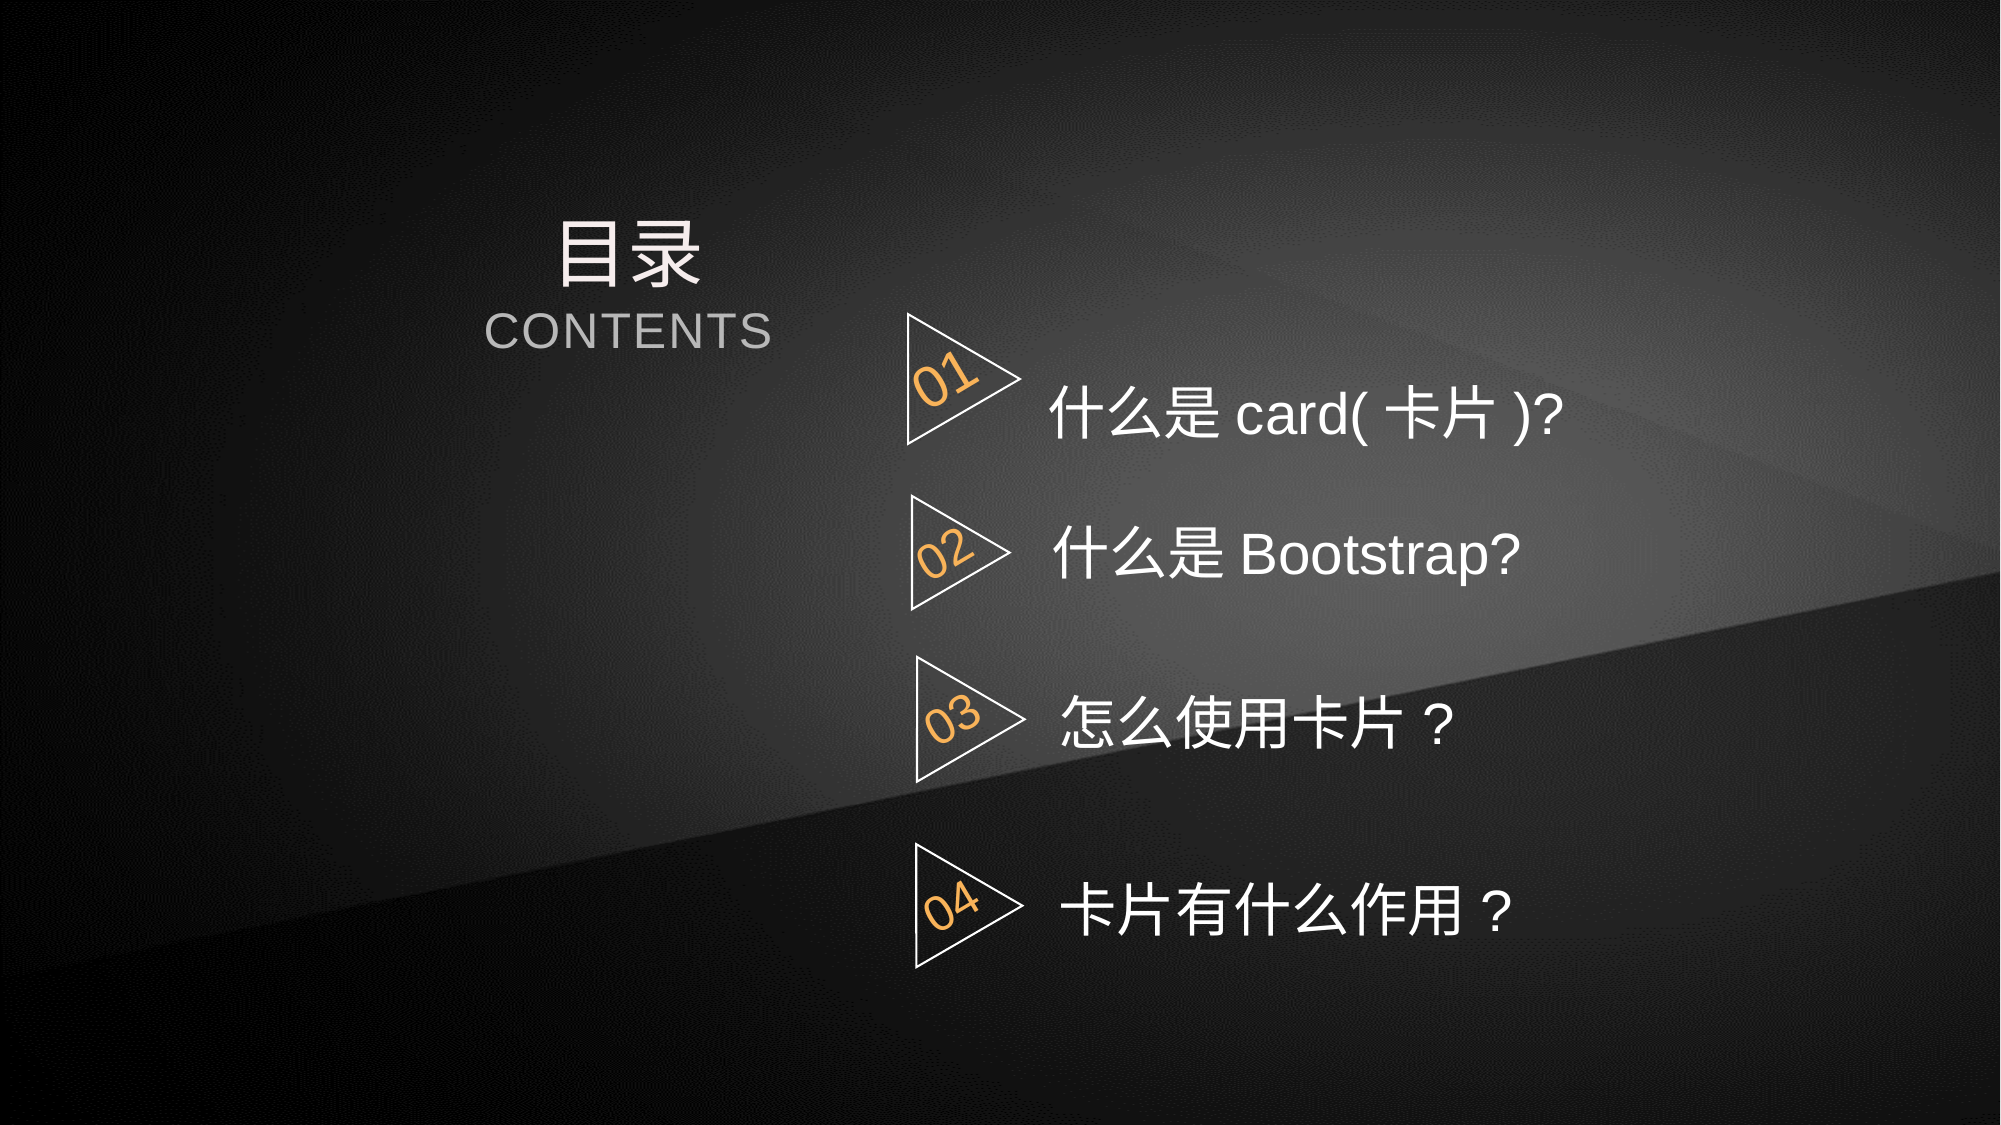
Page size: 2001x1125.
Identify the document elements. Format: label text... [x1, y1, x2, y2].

picture [0, 0, 2001, 1125]
text_box 02 [911, 495, 1010, 610]
text_box 怎么使用卡片? [1058, 685, 1666, 759]
text_box 卡片有什么作用? [1058, 871, 1666, 945]
text_box 04 [916, 844, 1023, 968]
text_box 什么是Bootstrap? [1051, 514, 1658, 588]
text_box 01 [908, 314, 1020, 444]
text_box CONTENTS [477, 298, 779, 379]
text_box 目录 [476, 204, 779, 297]
text_box 03 [917, 656, 1025, 782]
text_box 什么是card(卡片)? [1047, 374, 1654, 448]
